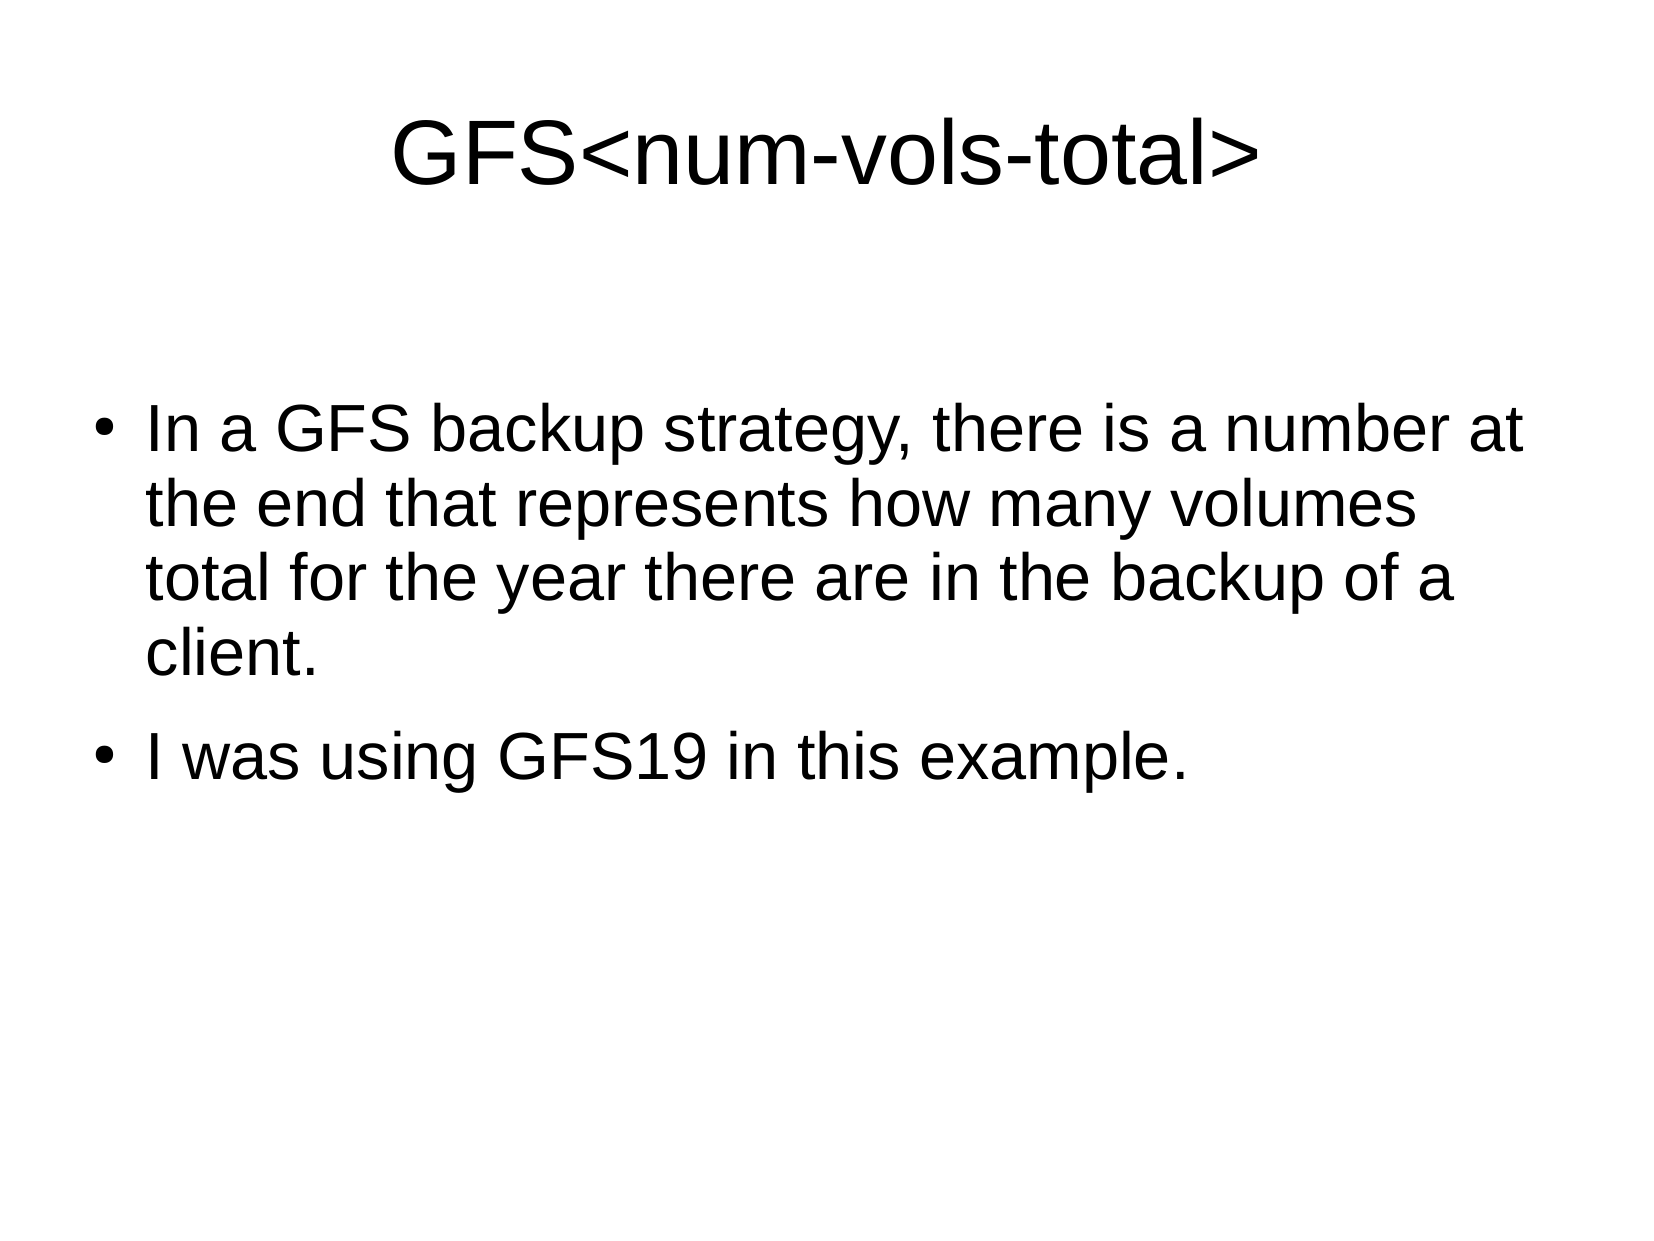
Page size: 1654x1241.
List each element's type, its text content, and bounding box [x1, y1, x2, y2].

list In a GFS backup strategy, there is a number at the end that represents how many volumes total for the year there are in the backup of a client. I was using GFS19 in this example. [75, 390, 1564, 1111]
title GFS<num-vols-total> [82, 49, 1571, 257]
